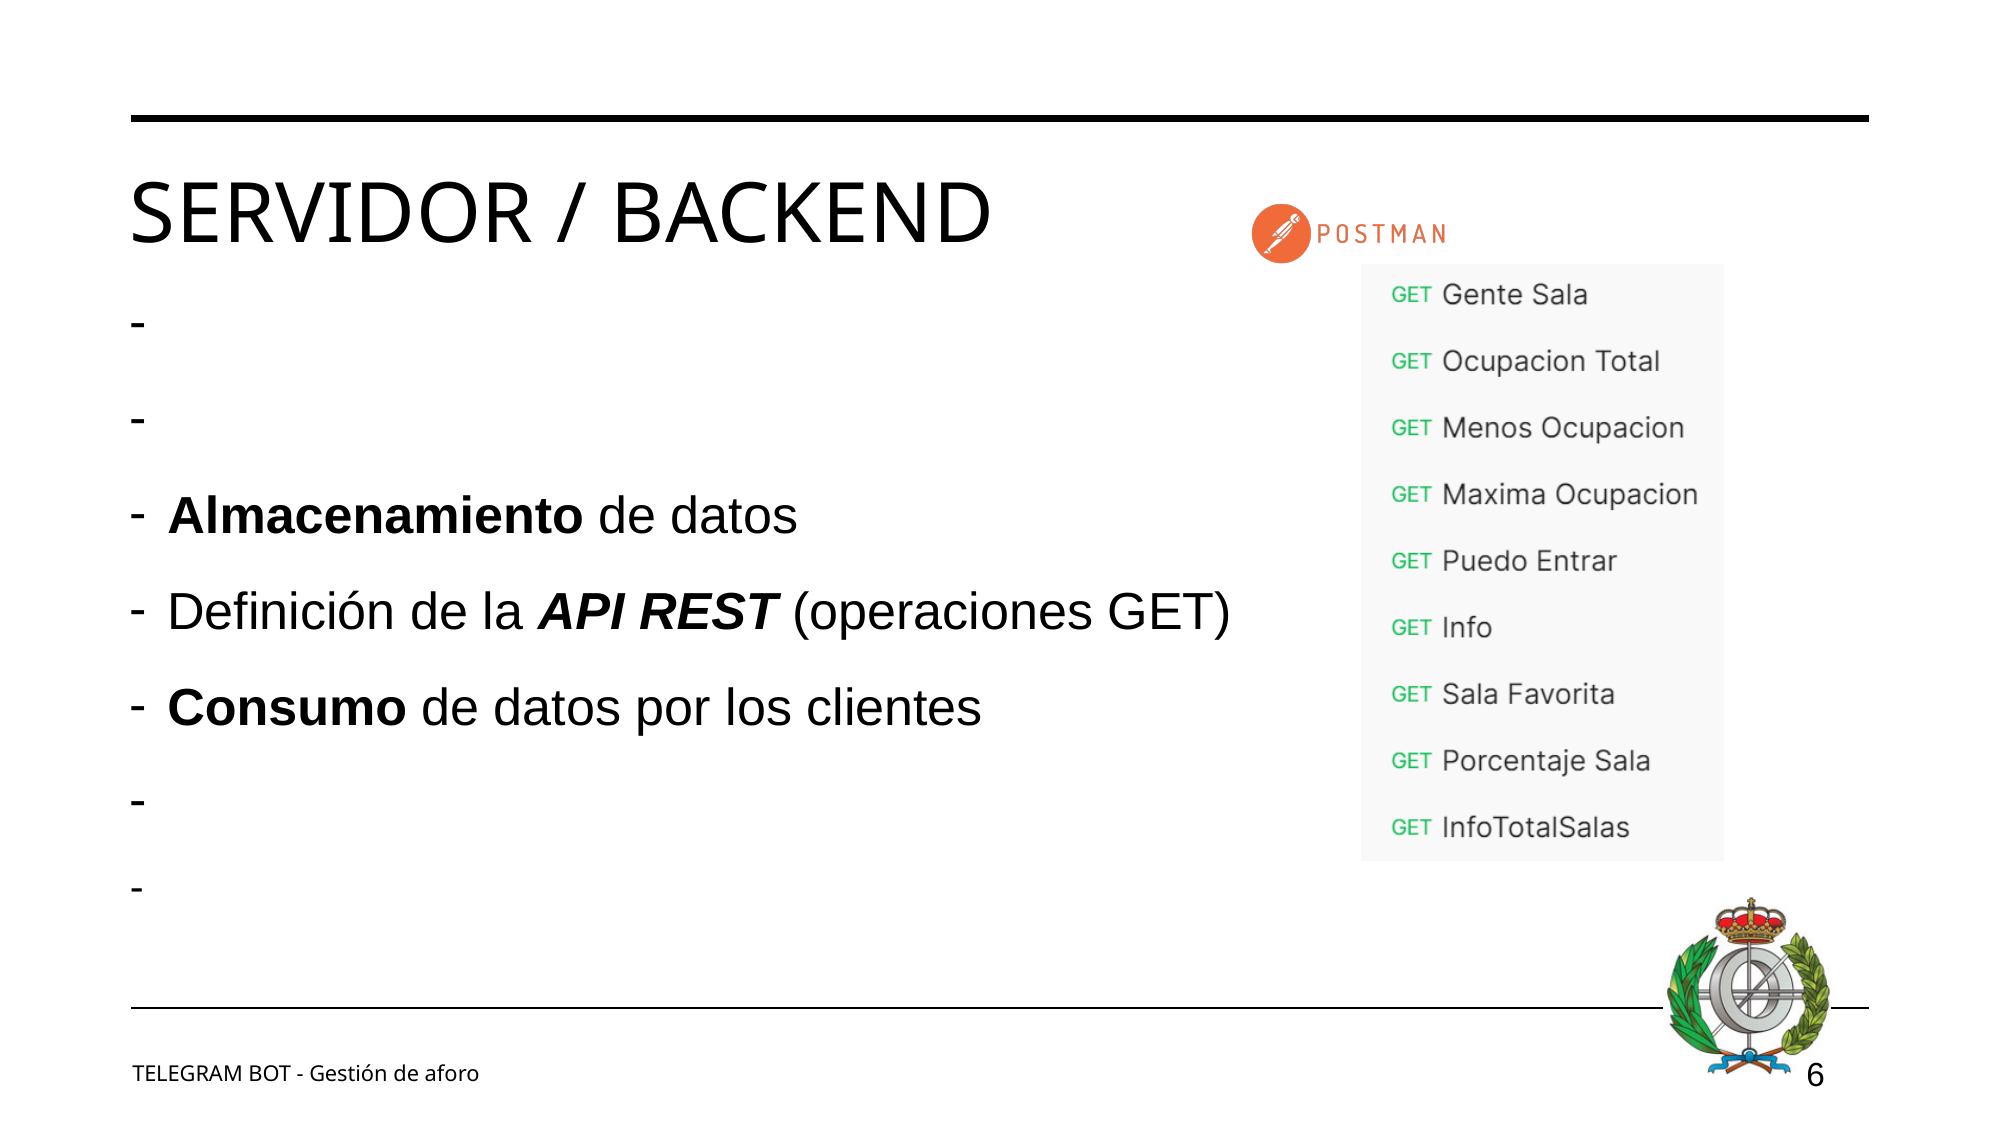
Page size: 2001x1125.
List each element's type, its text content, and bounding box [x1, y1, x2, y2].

text_box [1791, 1042, 1902, 1103]
title SERVIDOR / BACKEND [114, 151, 1869, 282]
list Almacenamiento de datos Definición de la API REST (operaciones GET) Consumo de datos por los clientes [114, 282, 1869, 973]
picture [1237, 189, 1724, 861]
picture [1663, 897, 1831, 1075]
text_box TELEGRAM BOT - Gestión de aforo [117, 1042, 863, 1103]
